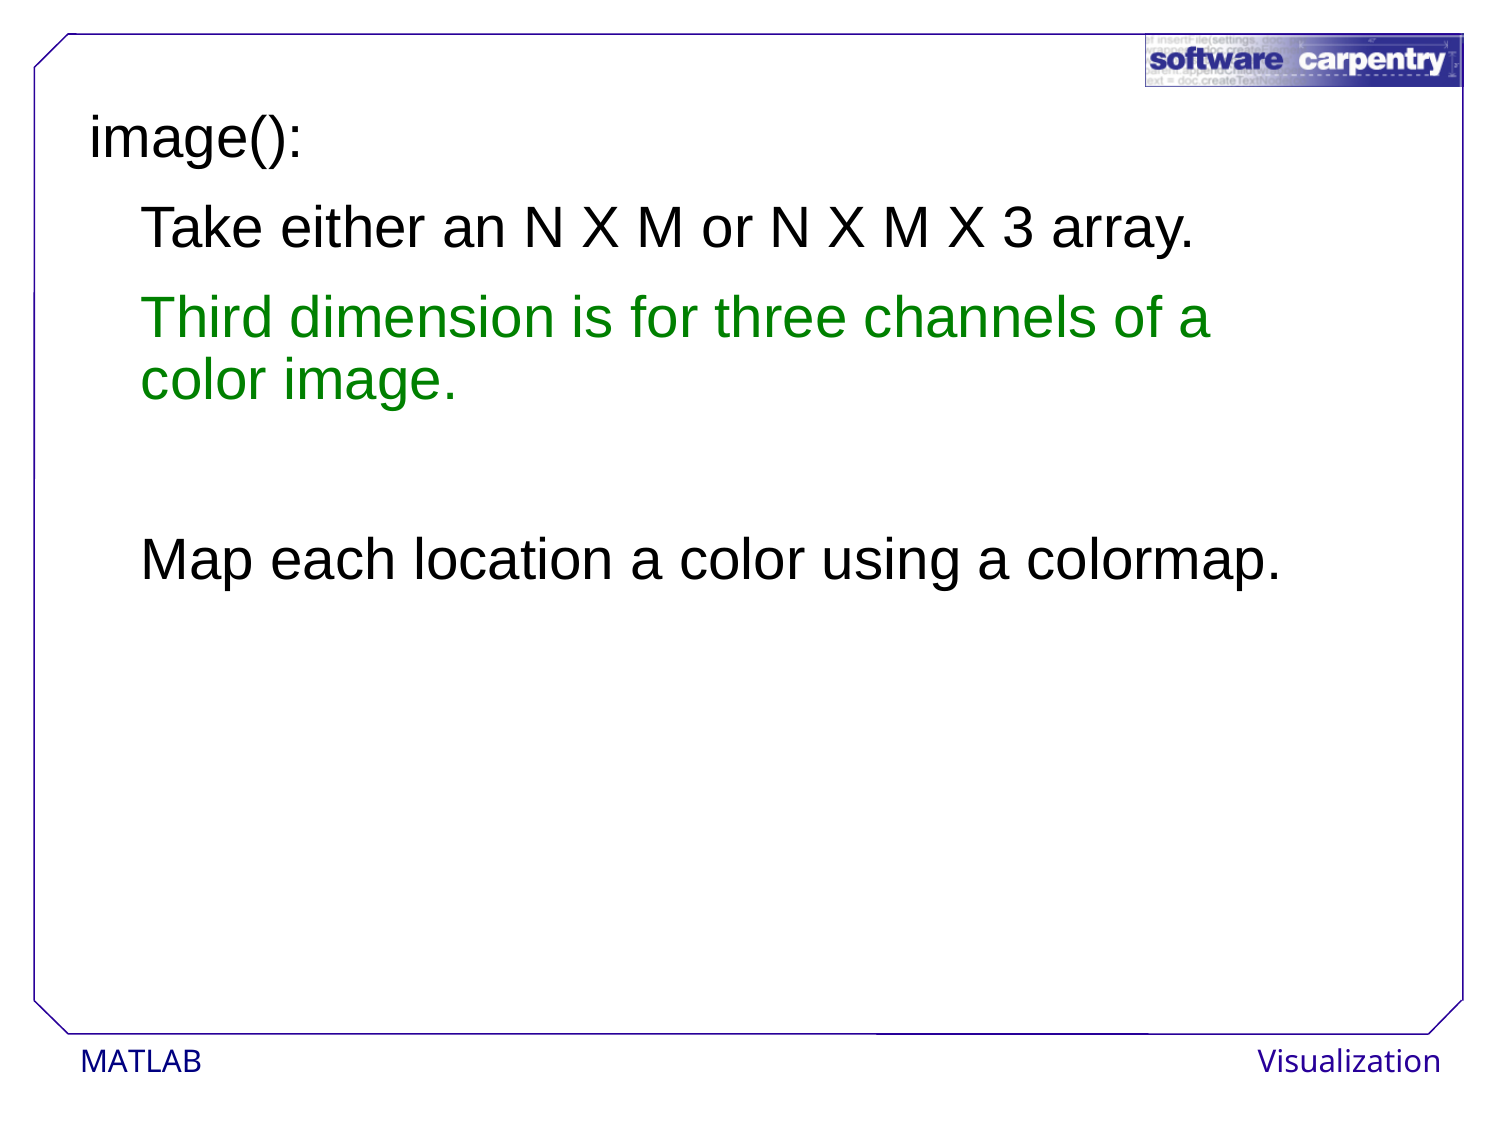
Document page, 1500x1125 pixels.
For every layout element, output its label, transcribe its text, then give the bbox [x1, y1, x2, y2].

picture [1145, 33, 1464, 87]
list image(): Take either an N X M or N X M X 3 array. Third dimension is for three channels of a color image. Map each location a color using a colormap. [75, 99, 1363, 1013]
